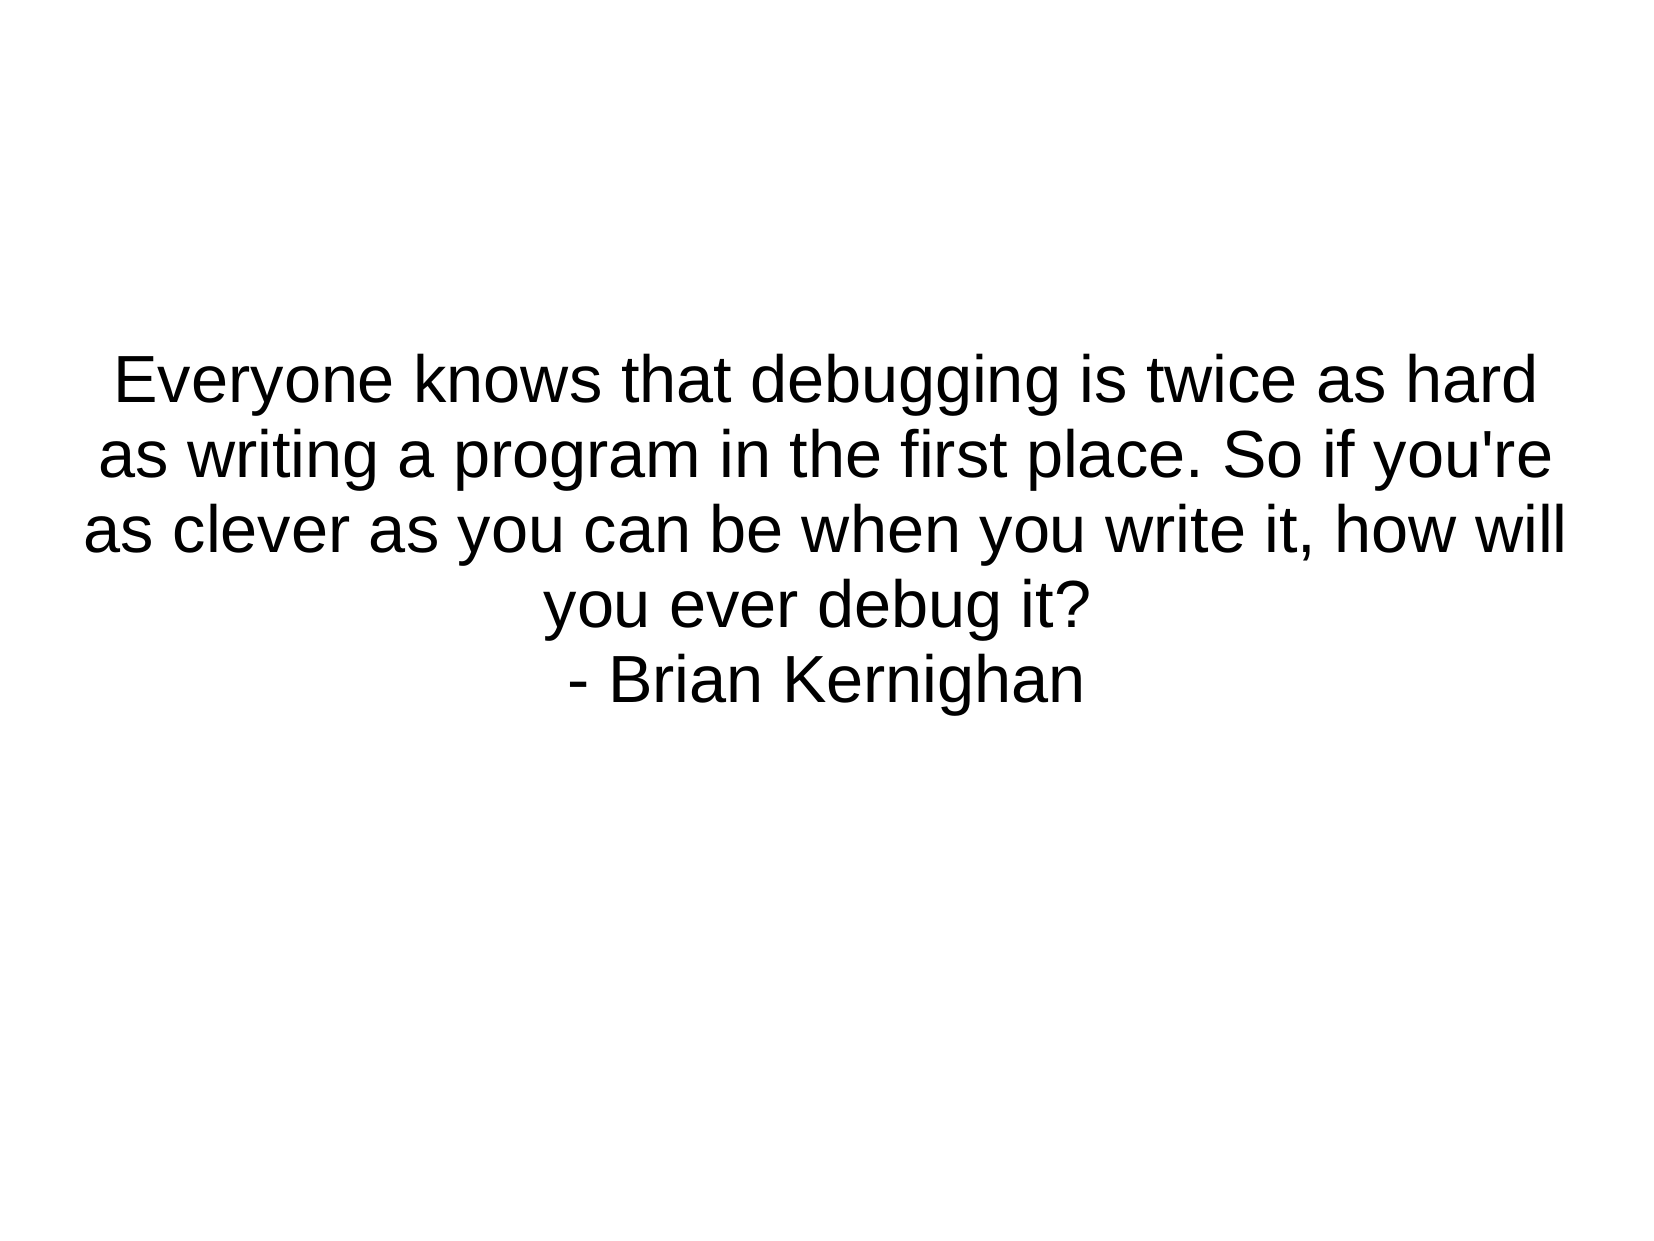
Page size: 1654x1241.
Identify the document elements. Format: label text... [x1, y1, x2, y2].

subtitle Everyone knows that debugging is twice as hard as writing a program in the first place. So if you're as clever as you can be when you write it, how will you ever debug it? - Brian Kernighan [82, 49, 1571, 1010]
